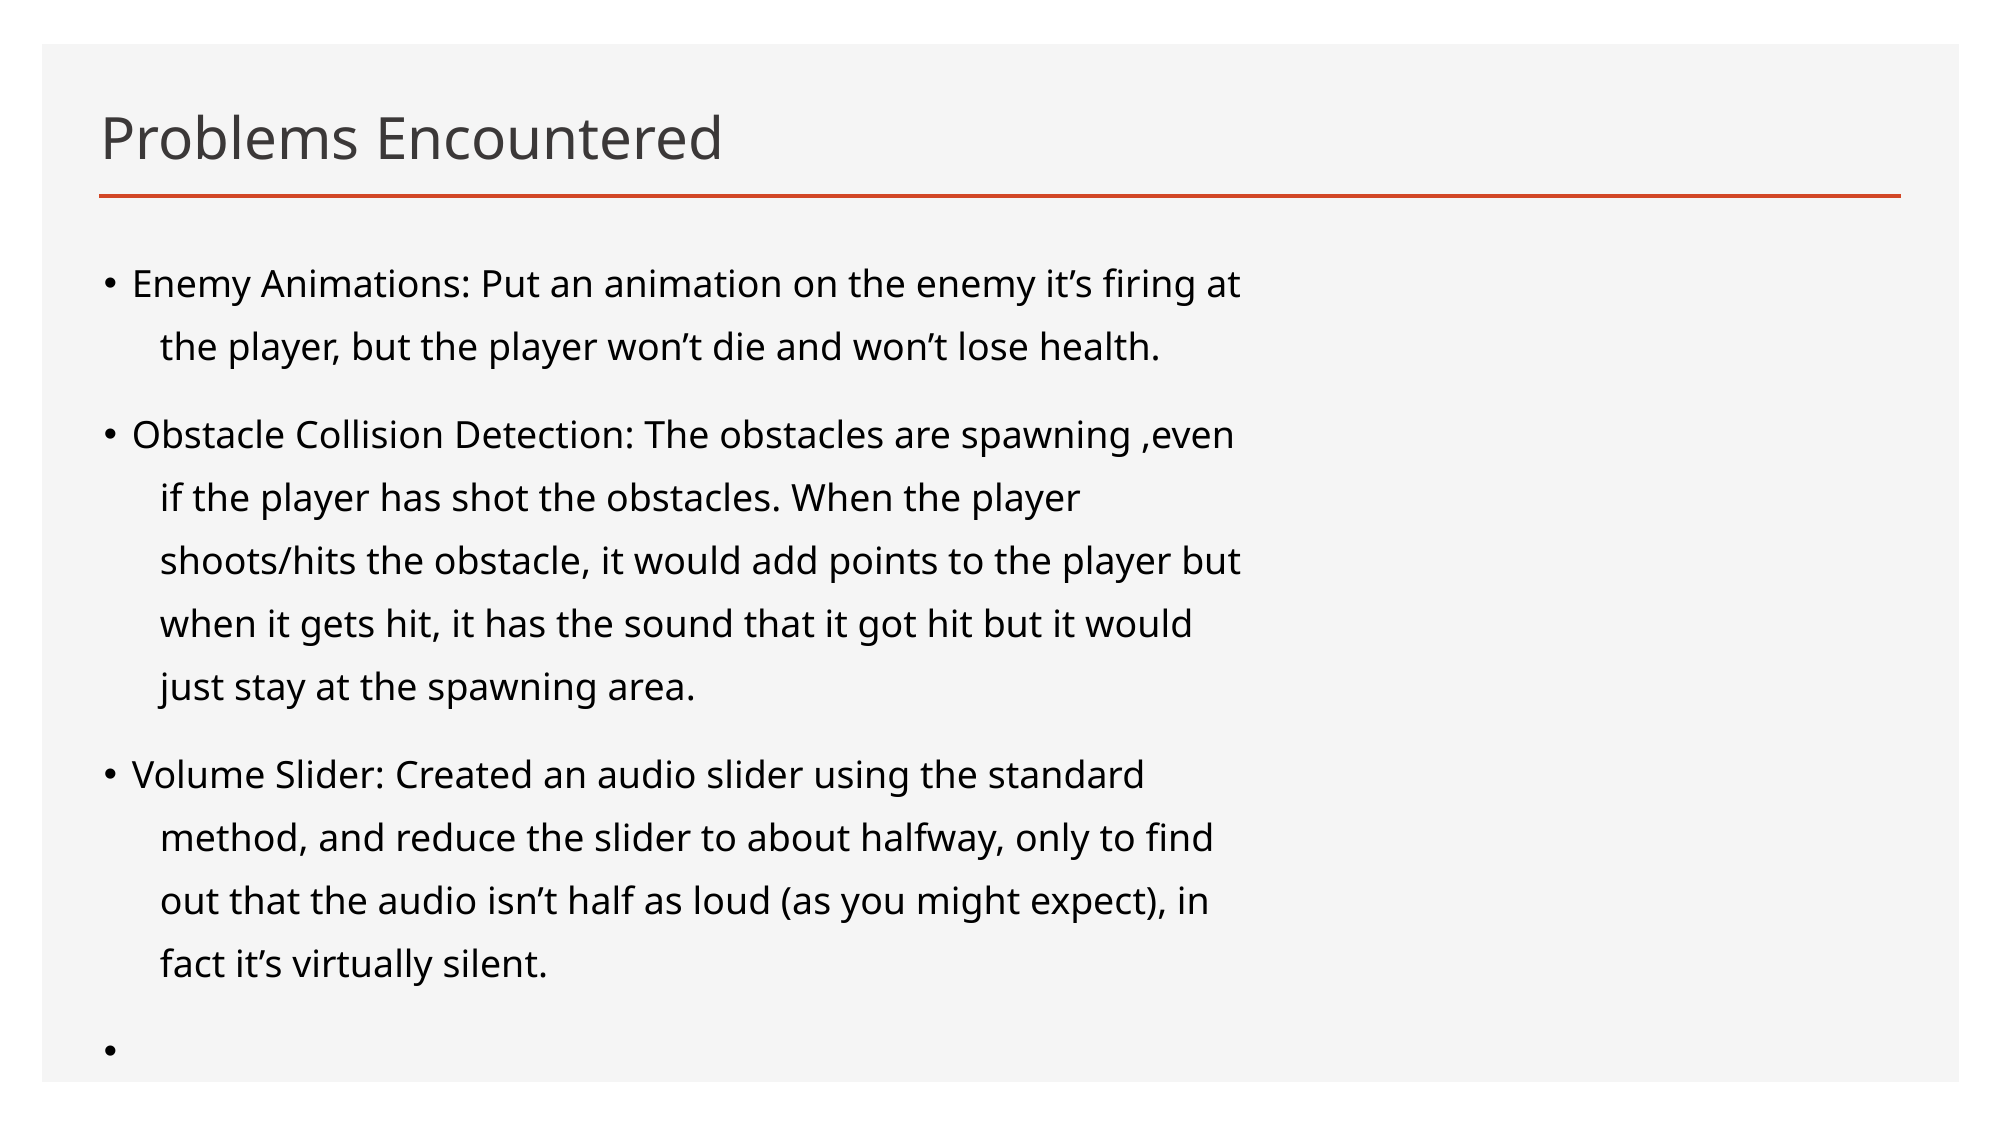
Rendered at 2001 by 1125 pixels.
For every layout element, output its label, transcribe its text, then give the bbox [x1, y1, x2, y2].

list Enemy Animations: Put an animation on the enemy it’s firing at the player, but the player won’t die and won’t lose health. Obstacle Collision Detection: The obstacles are spawning ,even if the player has shot the obstacles. When the player shoots/hits the obstacle, it would add points to the player but when it gets hit, it has the sound that it got hit but it would just stay at the spawning area. Volume Slider: Created an audio slider using the standard method, and reduce the slider to about halfway, only to find out that the audio isn’t half as loud (as you might expect), in fact it’s virtually silent. [88, 234, 1268, 1069]
title Problems Encountered [85, 73, 1214, 179]
